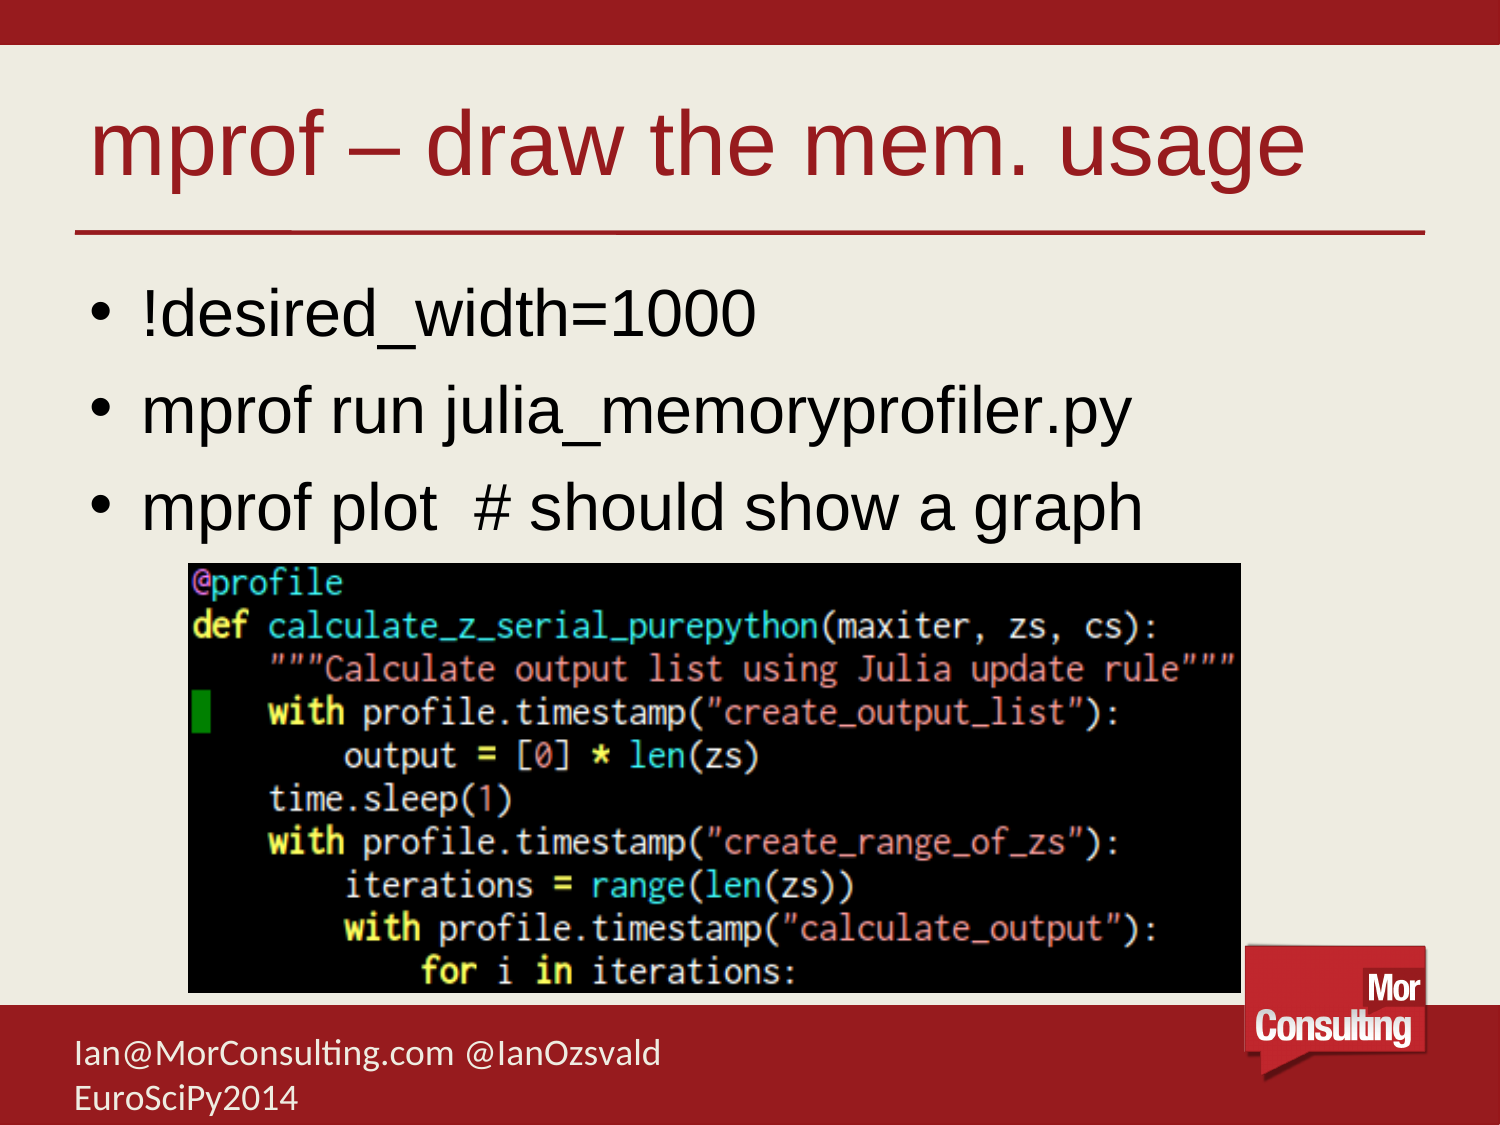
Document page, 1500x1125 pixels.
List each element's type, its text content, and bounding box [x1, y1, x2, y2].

text_box !desired_width=1000 mprof run julia_memoryprofiler.py mprof plot # should show a graph [75, 262, 1426, 945]
picture [188, 563, 1438, 1089]
text_box mprof – draw the mem. usage [75, 45, 1426, 233]
